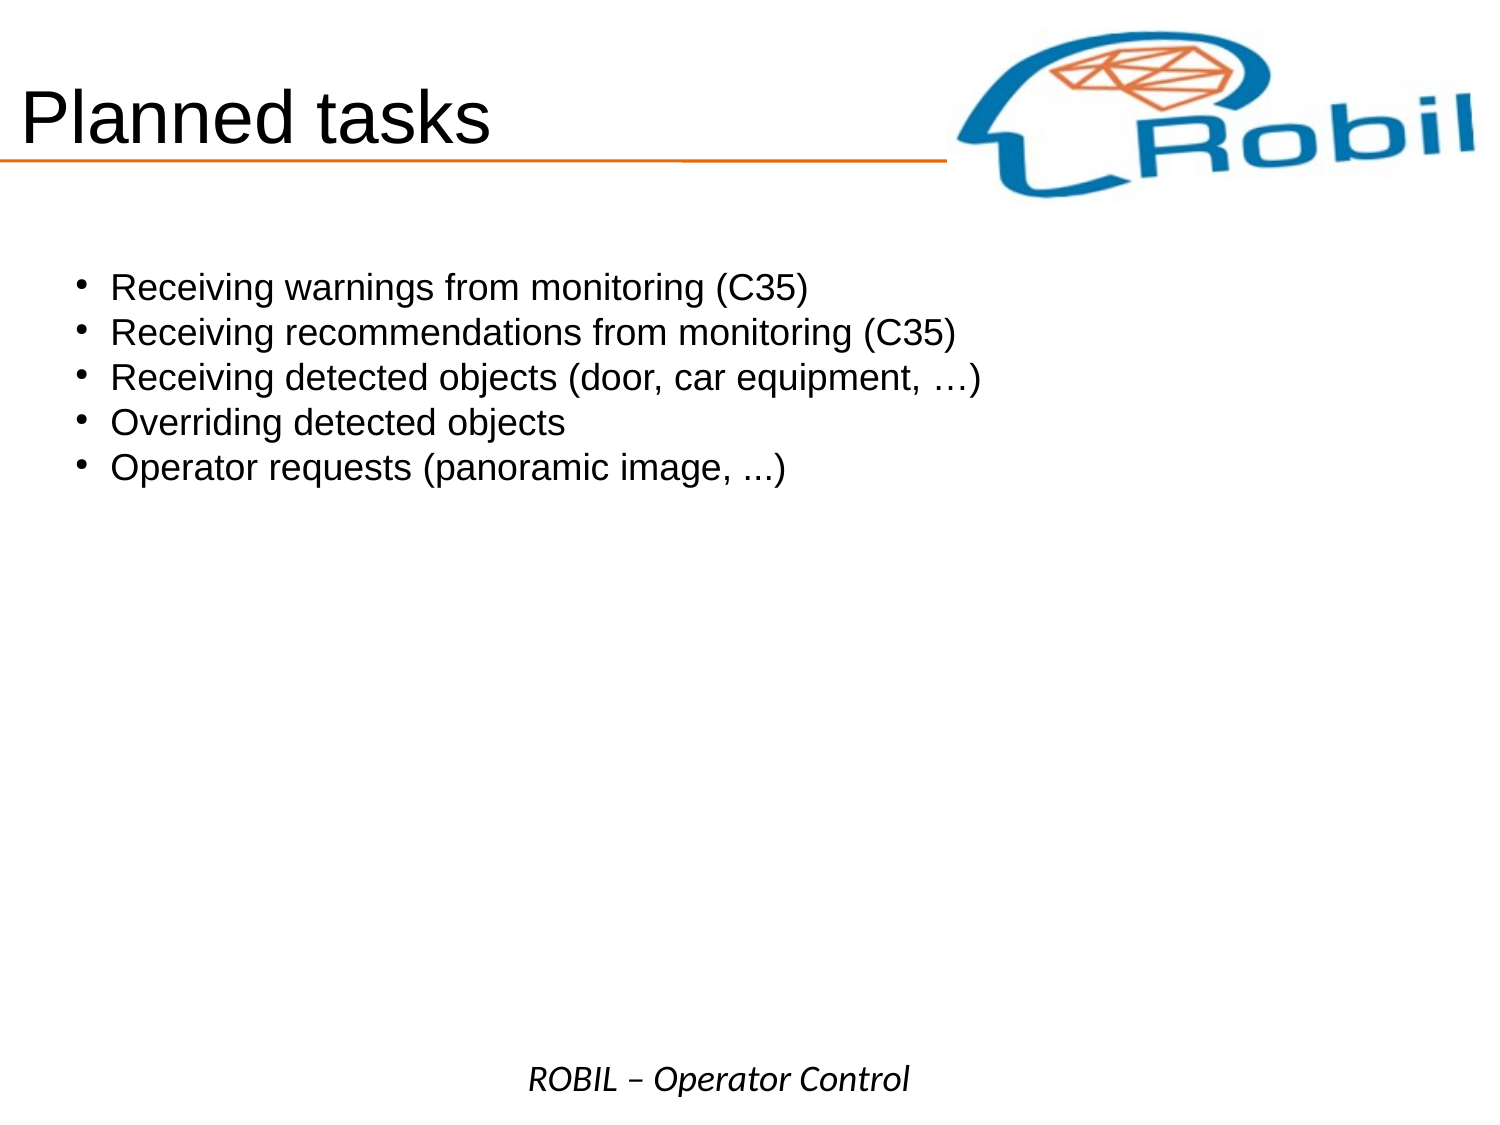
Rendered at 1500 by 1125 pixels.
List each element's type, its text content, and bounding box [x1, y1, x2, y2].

picture [947, 4, 1483, 205]
text_box Planned tasks [20, 19, 1371, 208]
text_box Receiving warnings from monitoring (C35) Receiving recommendations from monitoring (C35) Receiving detected objects (door, car equipment, …) Overriding detected objects Operator requests (panoramic image, ...) [75, 263, 1395, 916]
text_box ROBIL – Operator Control [513, 1046, 1020, 1125]
